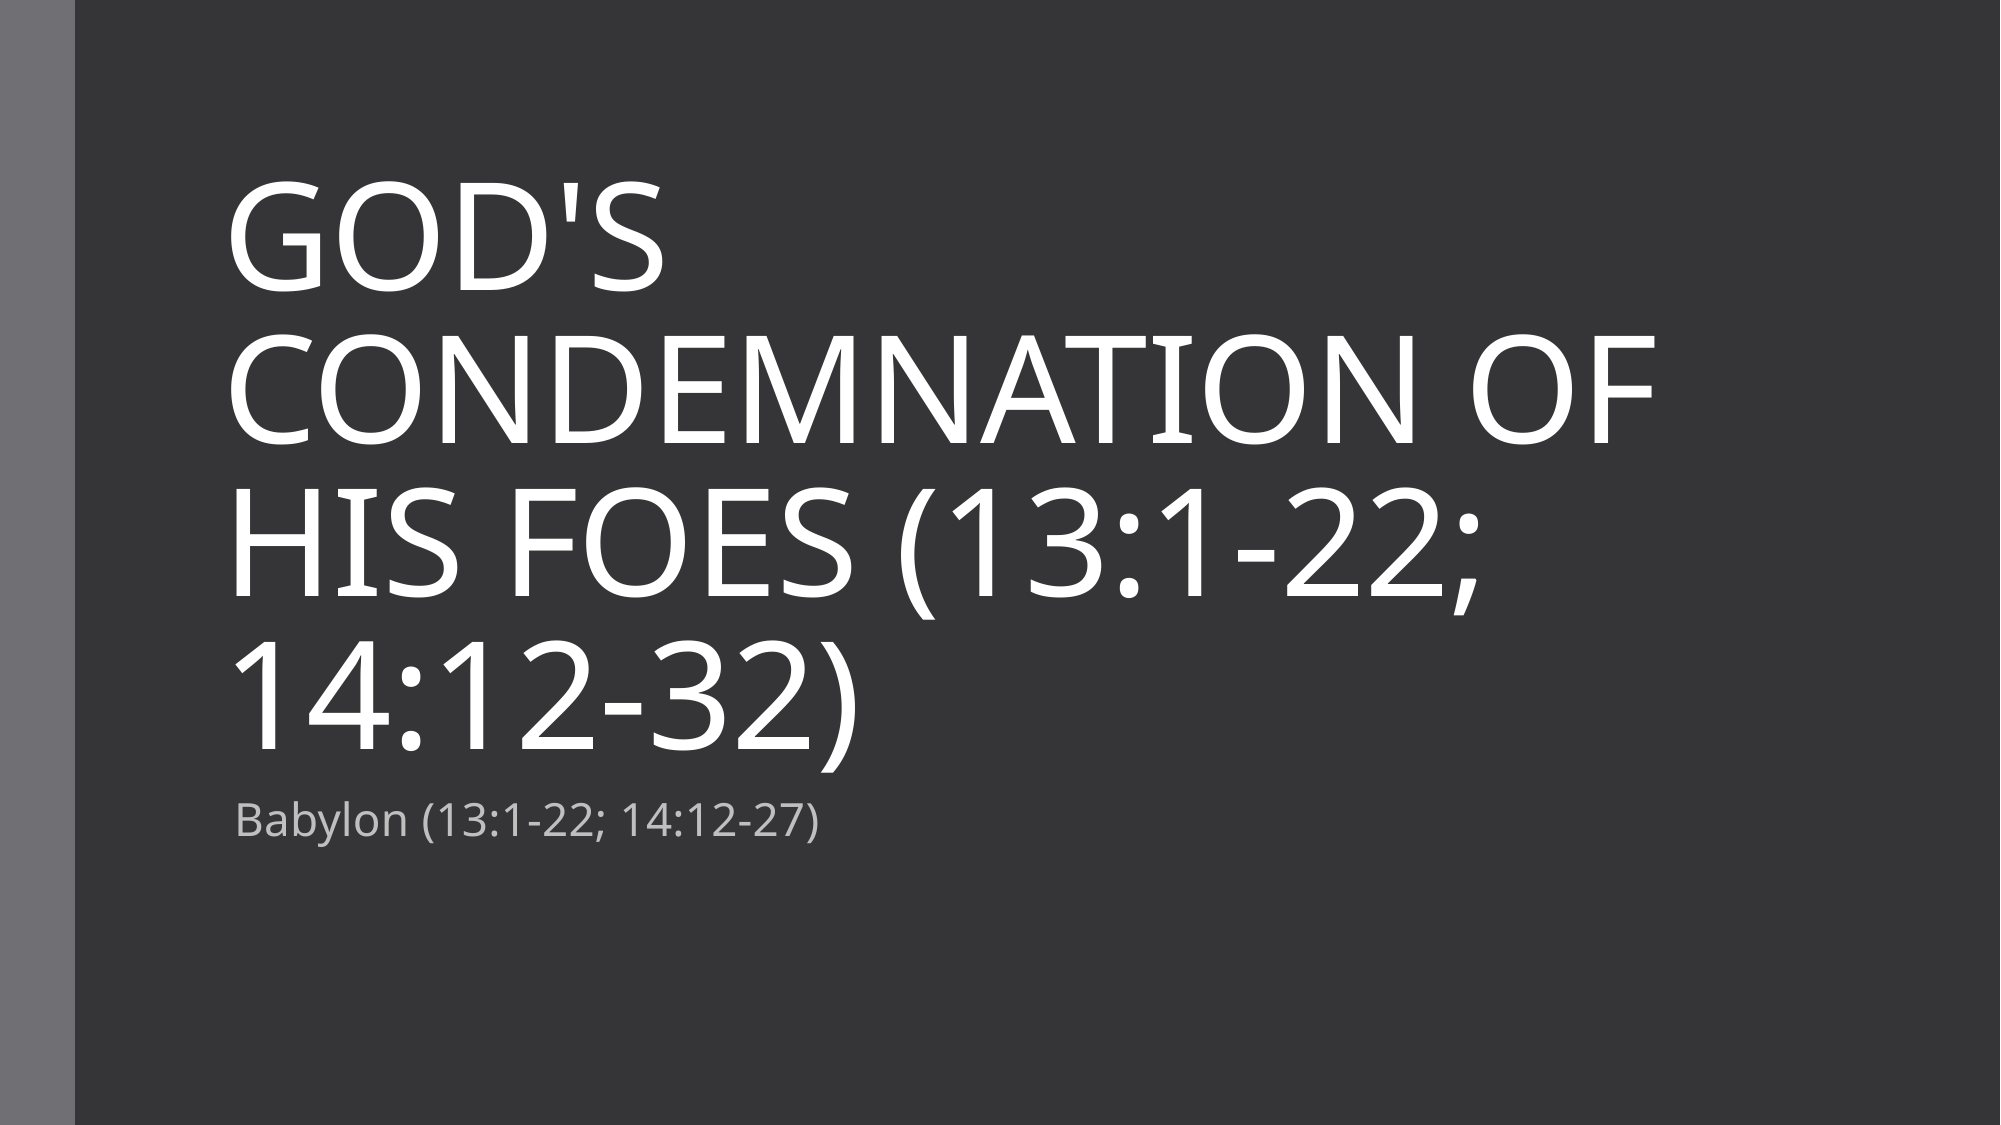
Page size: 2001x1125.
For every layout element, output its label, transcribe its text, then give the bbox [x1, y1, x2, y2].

subtitle Babylon (13:1-22; 14:12-27) [206, 787, 1752, 1066]
title GOD'S CONDEMNATION OF HIS FOES (13:1-22; 14:12-32) [206, 124, 1752, 787]
